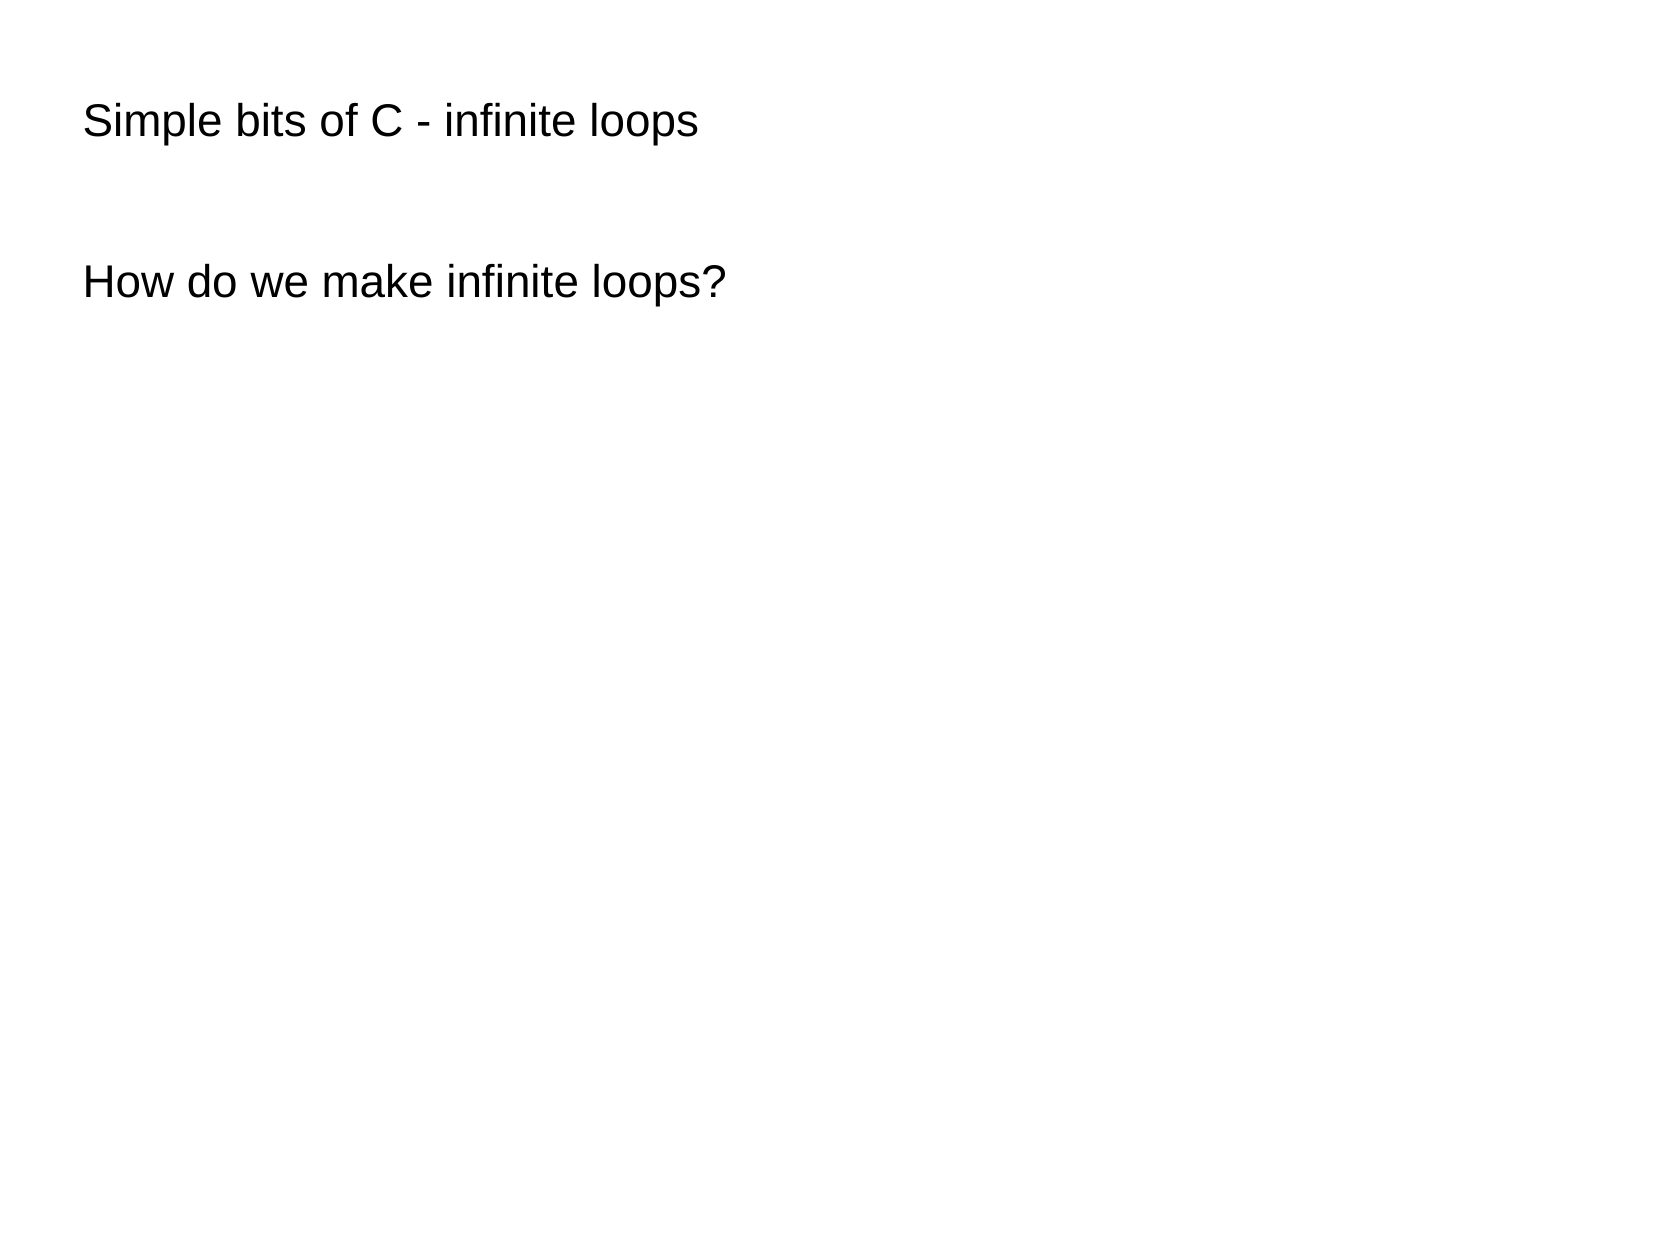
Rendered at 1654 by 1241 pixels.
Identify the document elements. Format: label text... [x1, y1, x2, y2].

list Simple bits of C - infinite loops How do we make infinite loops? [82, 94, 1571, 1170]
